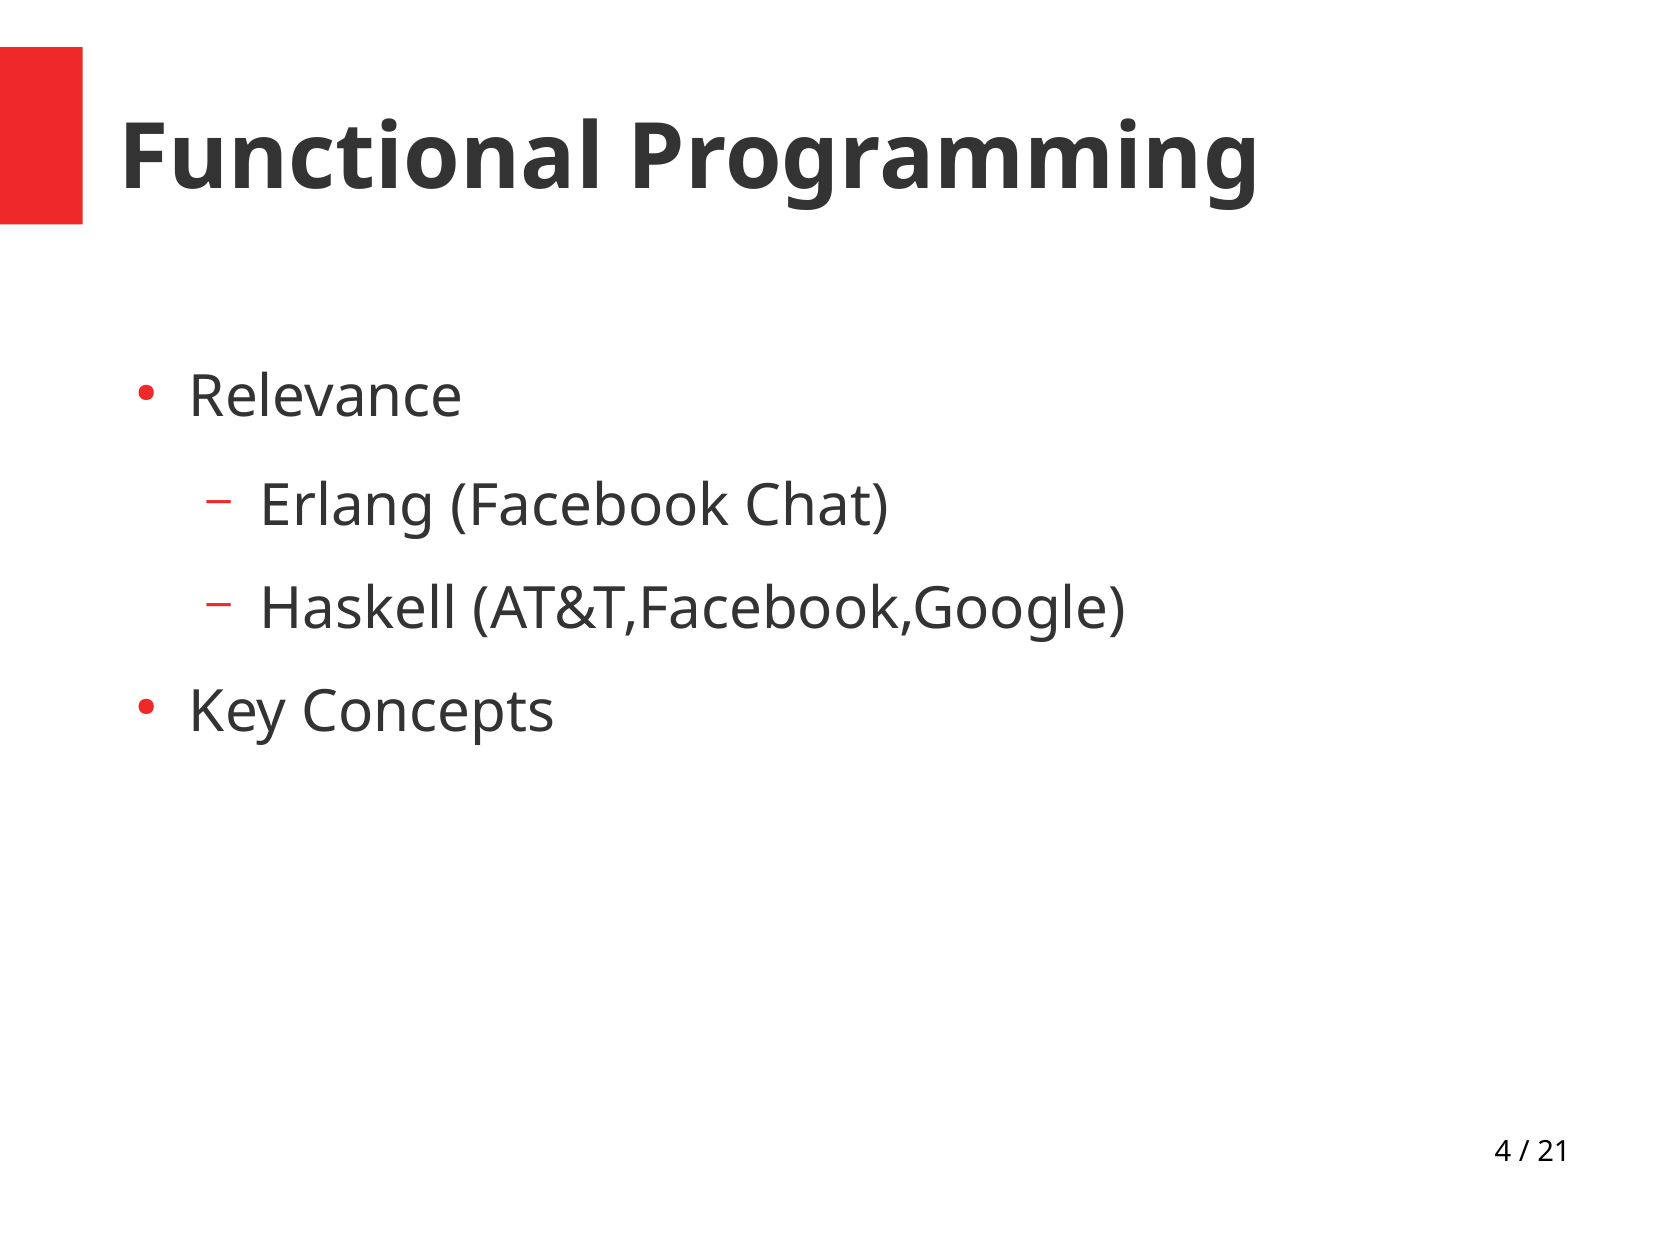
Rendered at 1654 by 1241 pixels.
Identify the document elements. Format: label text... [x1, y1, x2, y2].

title Functional Programming [118, 49, 1571, 257]
list Relevance Erlang (Facebook Chat) Haskell (AT&T,Facebook,Google) Key Concepts [118, 354, 1536, 1074]
